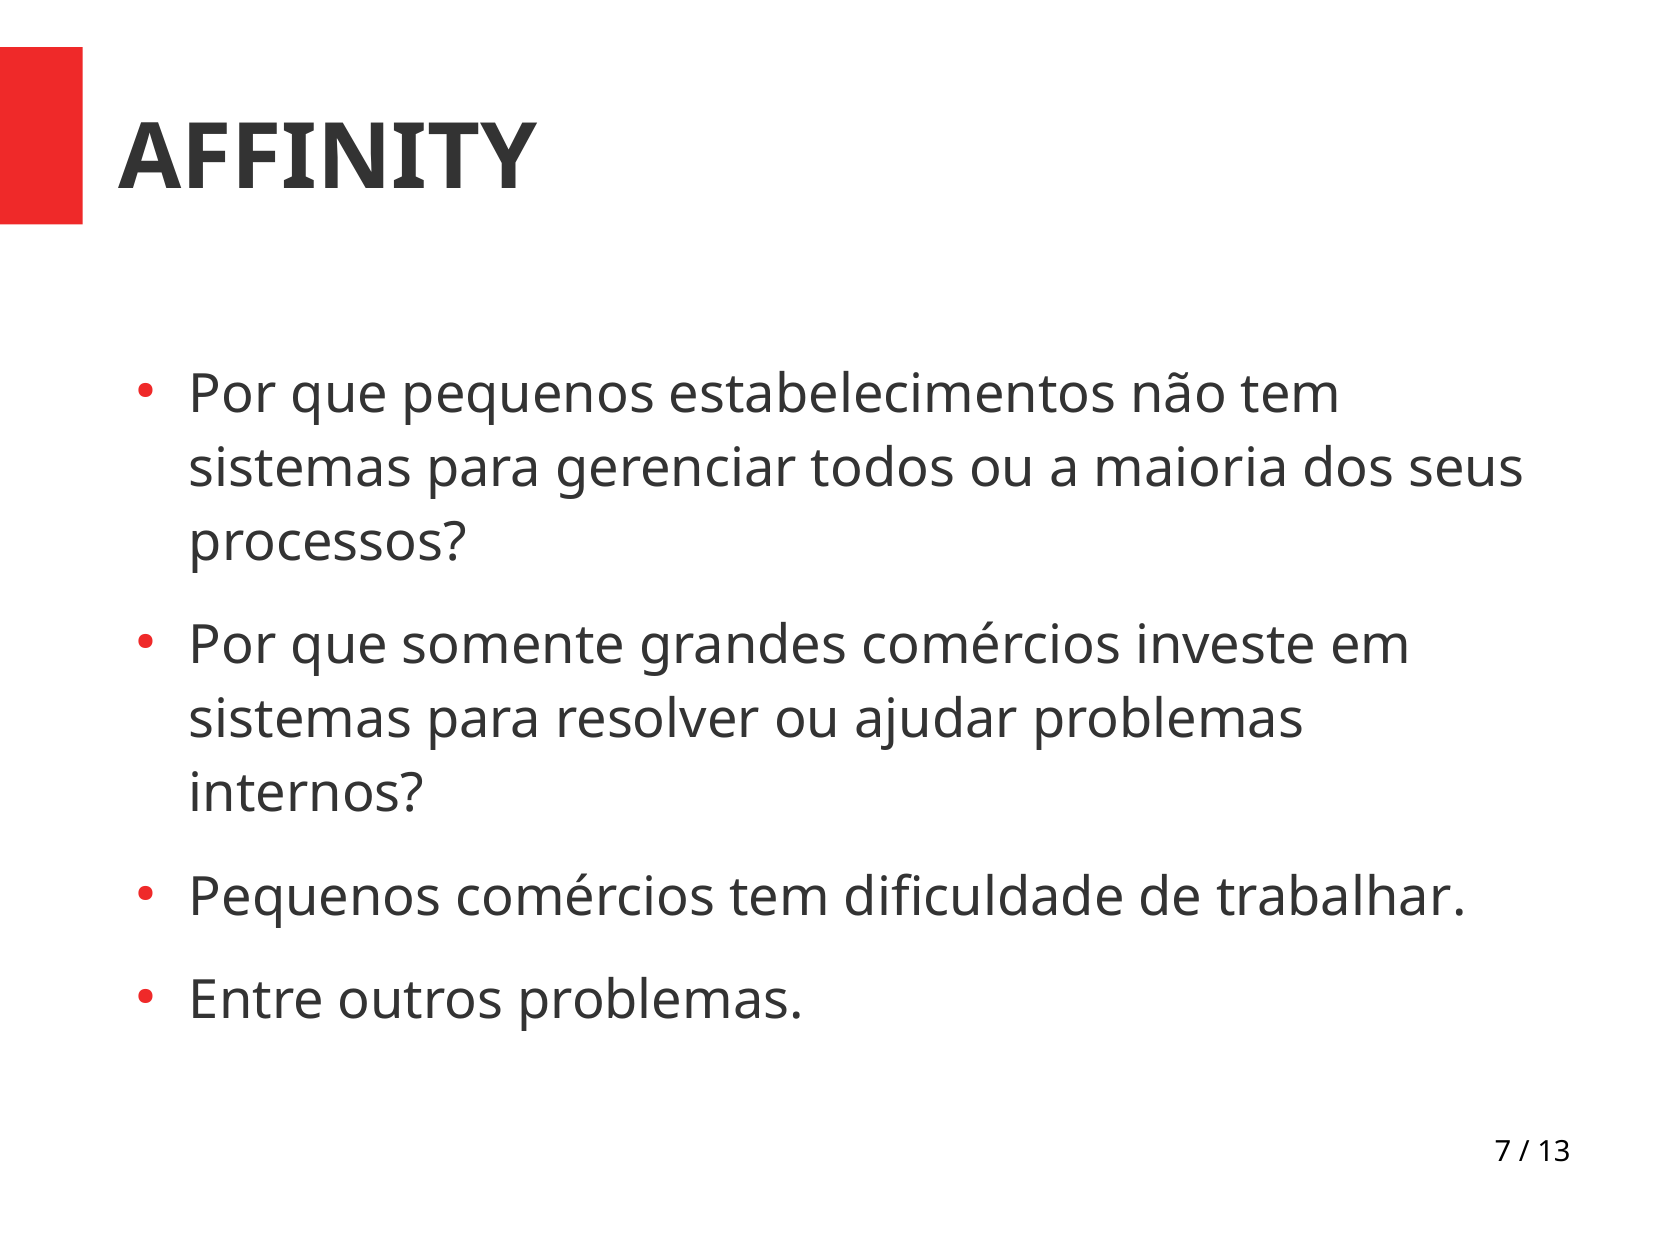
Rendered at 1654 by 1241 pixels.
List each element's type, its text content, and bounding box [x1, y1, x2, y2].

title AFFINITY [118, 49, 1571, 257]
list Por que pequenos estabelecimentos não tem sistemas para gerenciar todos ou a maioria dos seus processos? Por que somente grandes comércios investe em sistemas para resolver ou ajudar problemas internos? Pequenos comércios tem dificuldade de trabalhar. Entre outros problemas. [118, 354, 1536, 1074]
